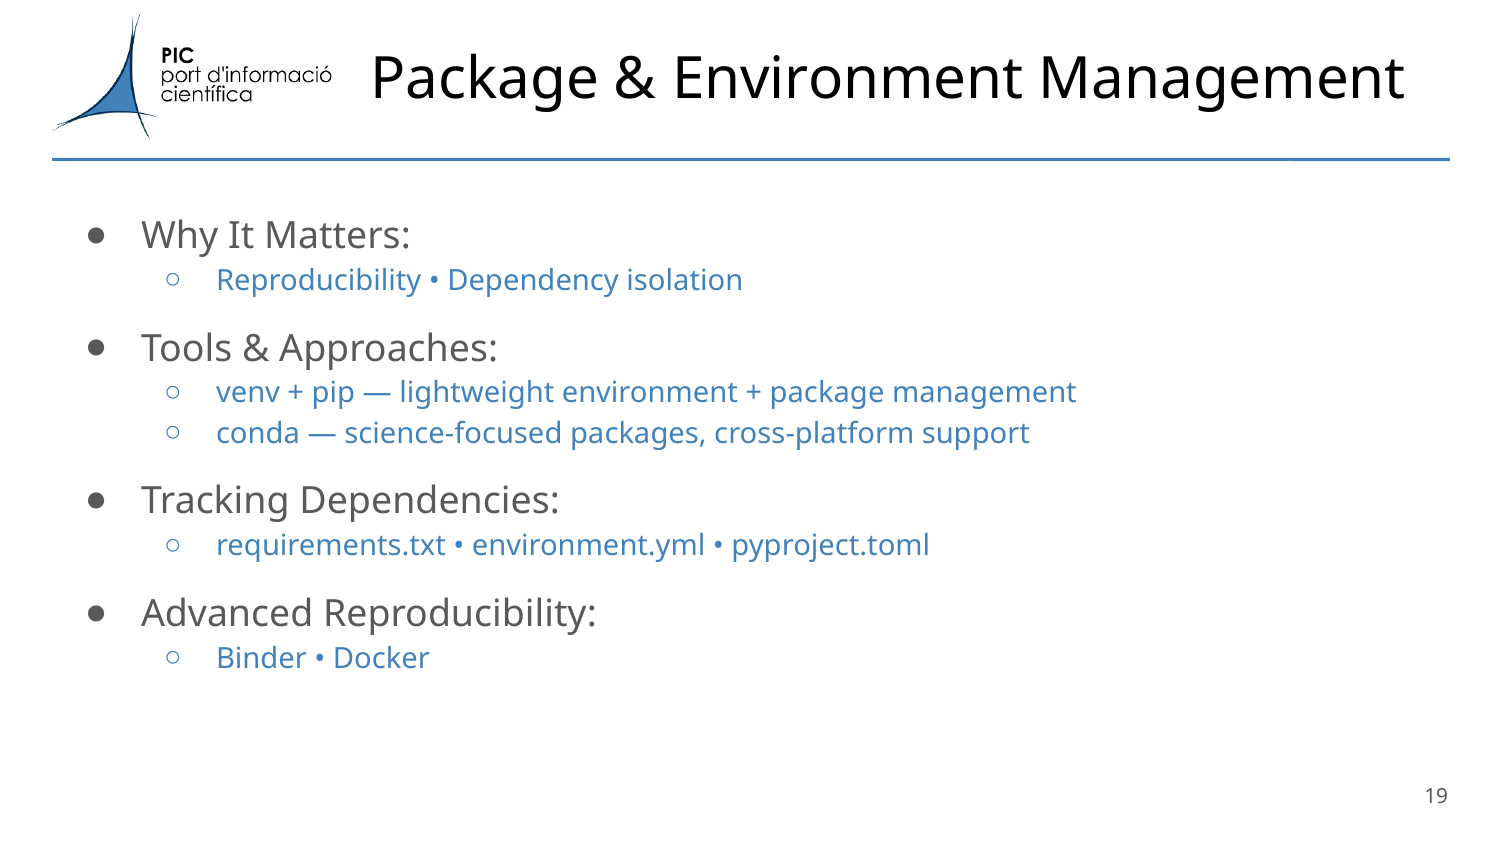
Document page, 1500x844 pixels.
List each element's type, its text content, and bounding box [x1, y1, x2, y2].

slide_number 1 [1372, 764, 1463, 830]
picture [50, 10, 327, 141]
title Package & Environment Management [327, 10, 1449, 141]
list Why It Matters: Reproducibility • Dependency isolation Tools & Approaches: venv + pip — lightweight environment + package management conda — science-focused packages, cross-platform support Tracking Dependencies: requirements.txt • environment.yml • pyproject.toml Advanced Reproducibility: Binder • Docker [51, 189, 1449, 750]
